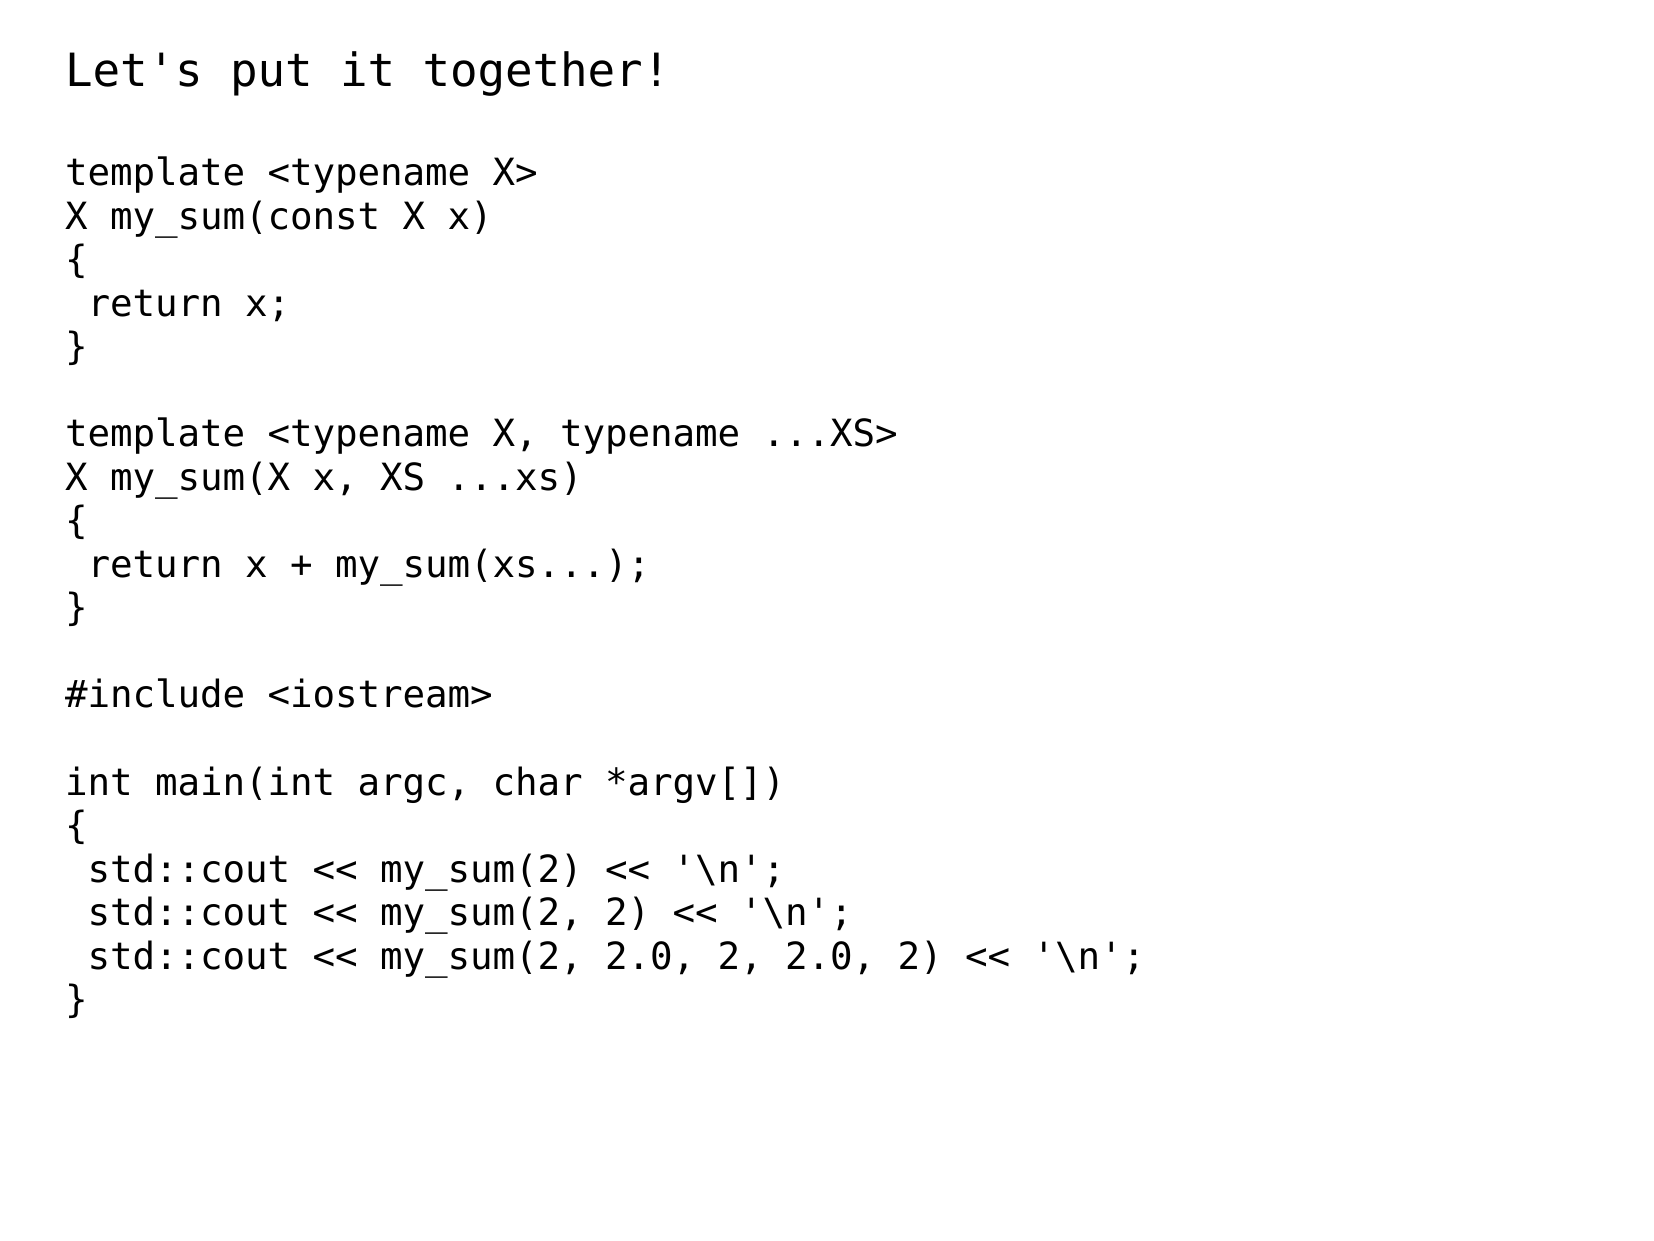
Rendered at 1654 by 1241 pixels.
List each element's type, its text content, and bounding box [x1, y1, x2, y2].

text_box Let's put it together! template <typename X> X my_sum(const X x) { return x; } template <typename X, typename ...XS> X my_sum(X x, XS ...xs) { return x + my_sum(xs...); } #include <iostream> int main(int argc, char *argv[]) { std::cout << my_sum(2) << '\n'; std::cout << my_sum(2, 2) << '\n'; std::cout << my_sum(2, 2.0, 2, 2.0, 2) << '\n'; } [50, 37, 1161, 1241]
